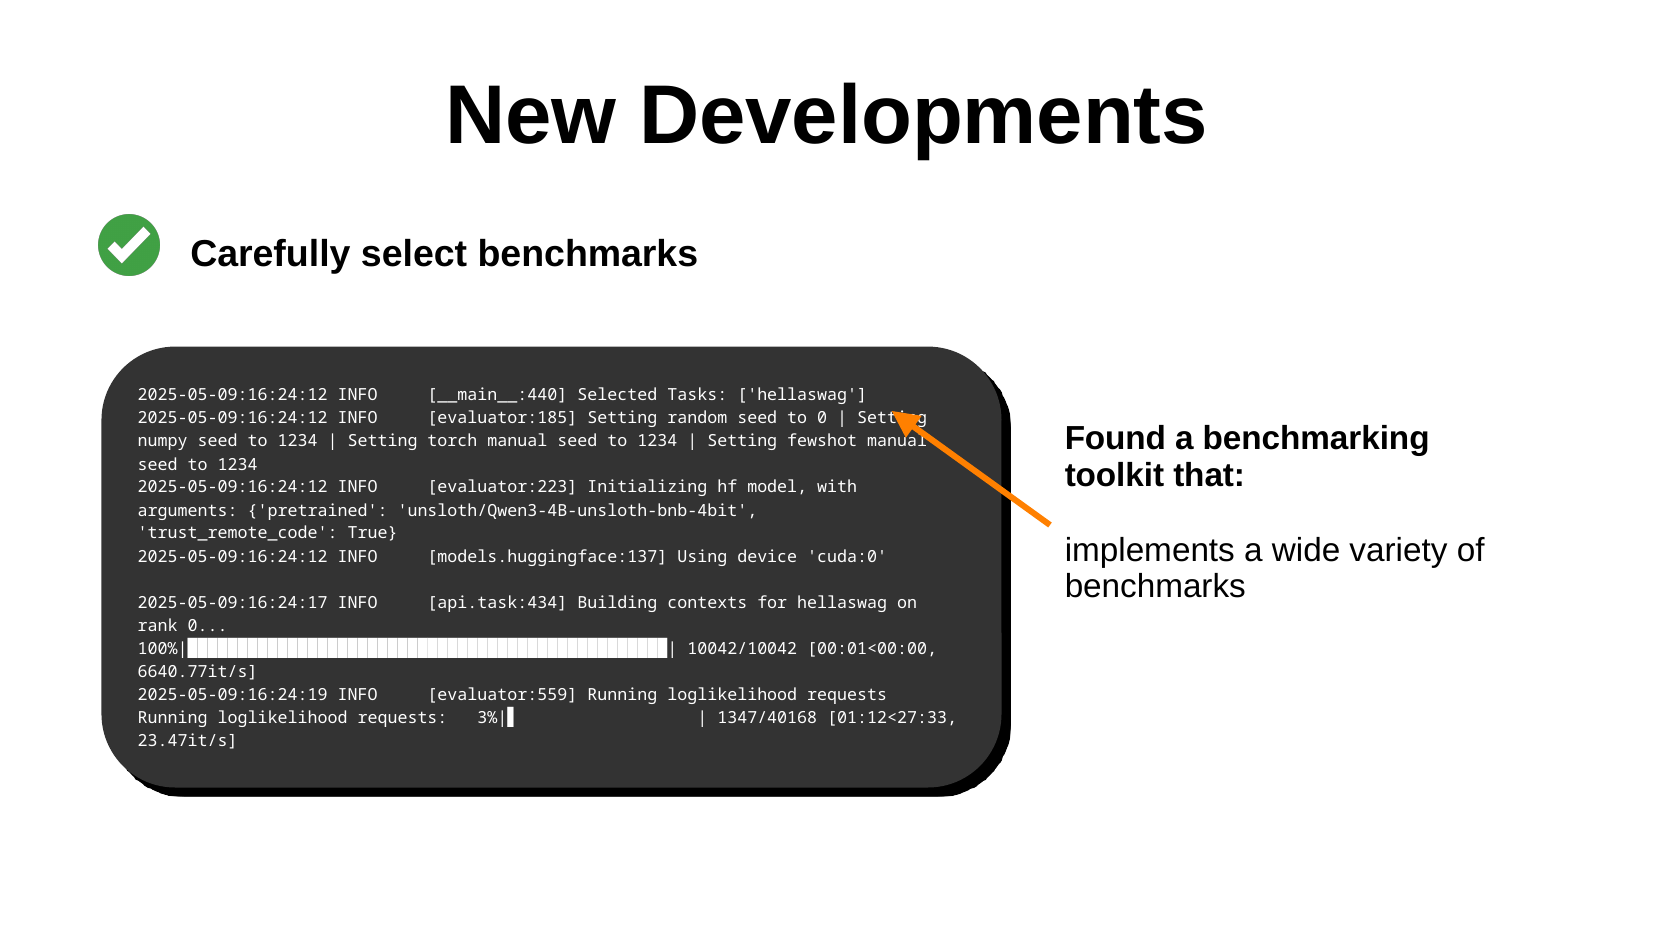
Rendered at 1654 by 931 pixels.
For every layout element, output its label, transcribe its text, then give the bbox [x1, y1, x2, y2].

text_box Carefully select benchmarks [175, 225, 751, 278]
text_box 2025-05-09:16:24:12 INFO [__main__:440] Selected Tasks: ['hellaswag'] 2025-05-09:16:24:12 INFO [evaluator:185] Setting random seed to 0 | Setting numpy seed to 1234 | Setting torch manual seed to 1234 | Setting fewshot manual seed to 1234 2025-05-09:16:24:12 INFO [evaluator:223] Initializing hf model, with arguments: {'pretrained': 'unsloth/Qwen3-4B-unsloth-bnb-4bit', 'trust_remote_code': True} 2025-05-09:16:24:12 INFO [models.huggingface:137] Using device 'cuda:0' 2025-05-09:16:24:17 INFO [api.task:434] Building contexts for hellaswag on rank 0... 100%|████████████████████████████████████████████████| 10042/10042 [00:01<00:00, 6640.77it/s] 2025-05-09:16:24:19 INFO [evaluator:559] Running loglikelihood requests Running loglikelihood requests: 3%|▋ | 1347/40168 [01:12<27:33, 23.47it/s] [101, 346, 1002, 788]
text_box Found a benchmarking toolkit that: implements a wide variety of benchmarks [1050, 412, 1613, 760]
picture [96, 212, 162, 278]
title New Developments [82, 37, 1571, 193]
